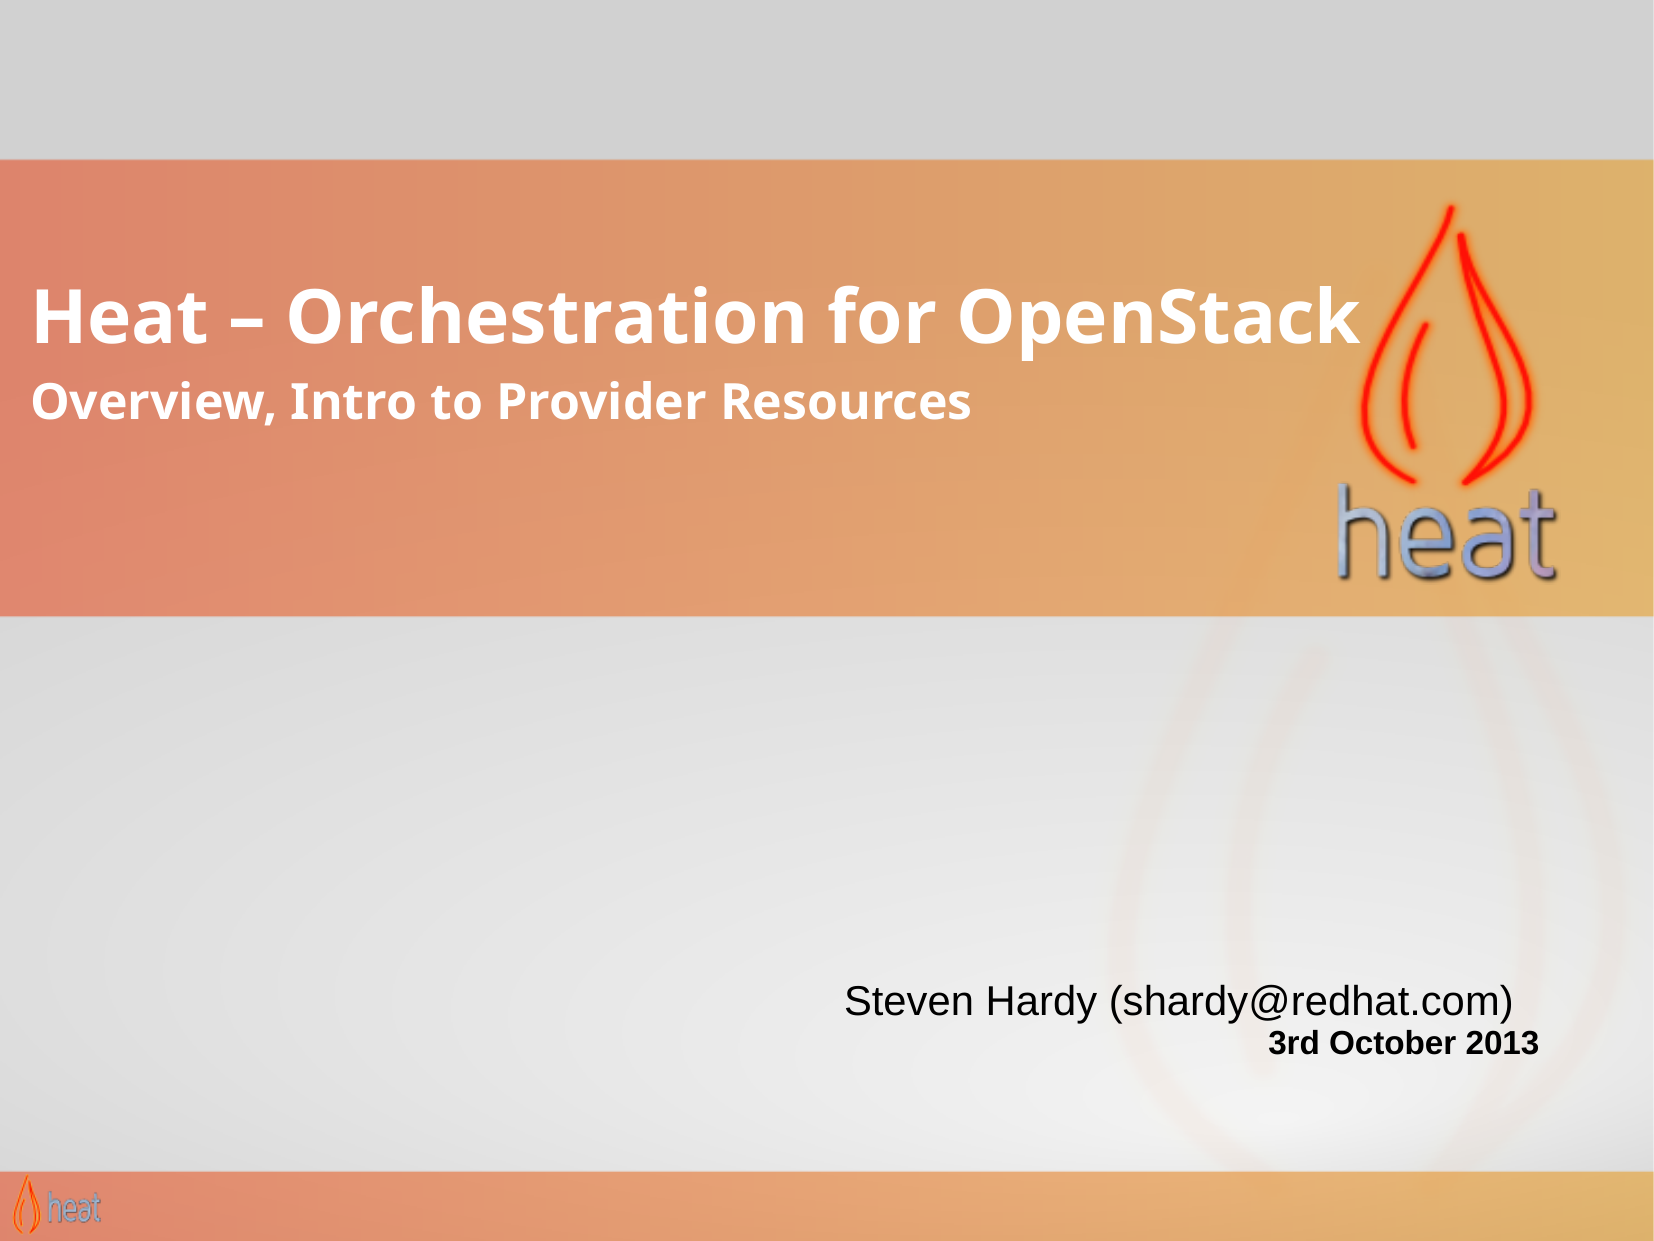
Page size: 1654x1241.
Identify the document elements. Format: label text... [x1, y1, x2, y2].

picture [0, 0, 1654, 1241]
title Heat – Orchestration for OpenStack Overview, Intro to Provider Resources [30, 255, 1519, 443]
subtitle Steven Hardy (shardy@redhat.com) 3rd October 2013 [435, 660, 1654, 1241]
